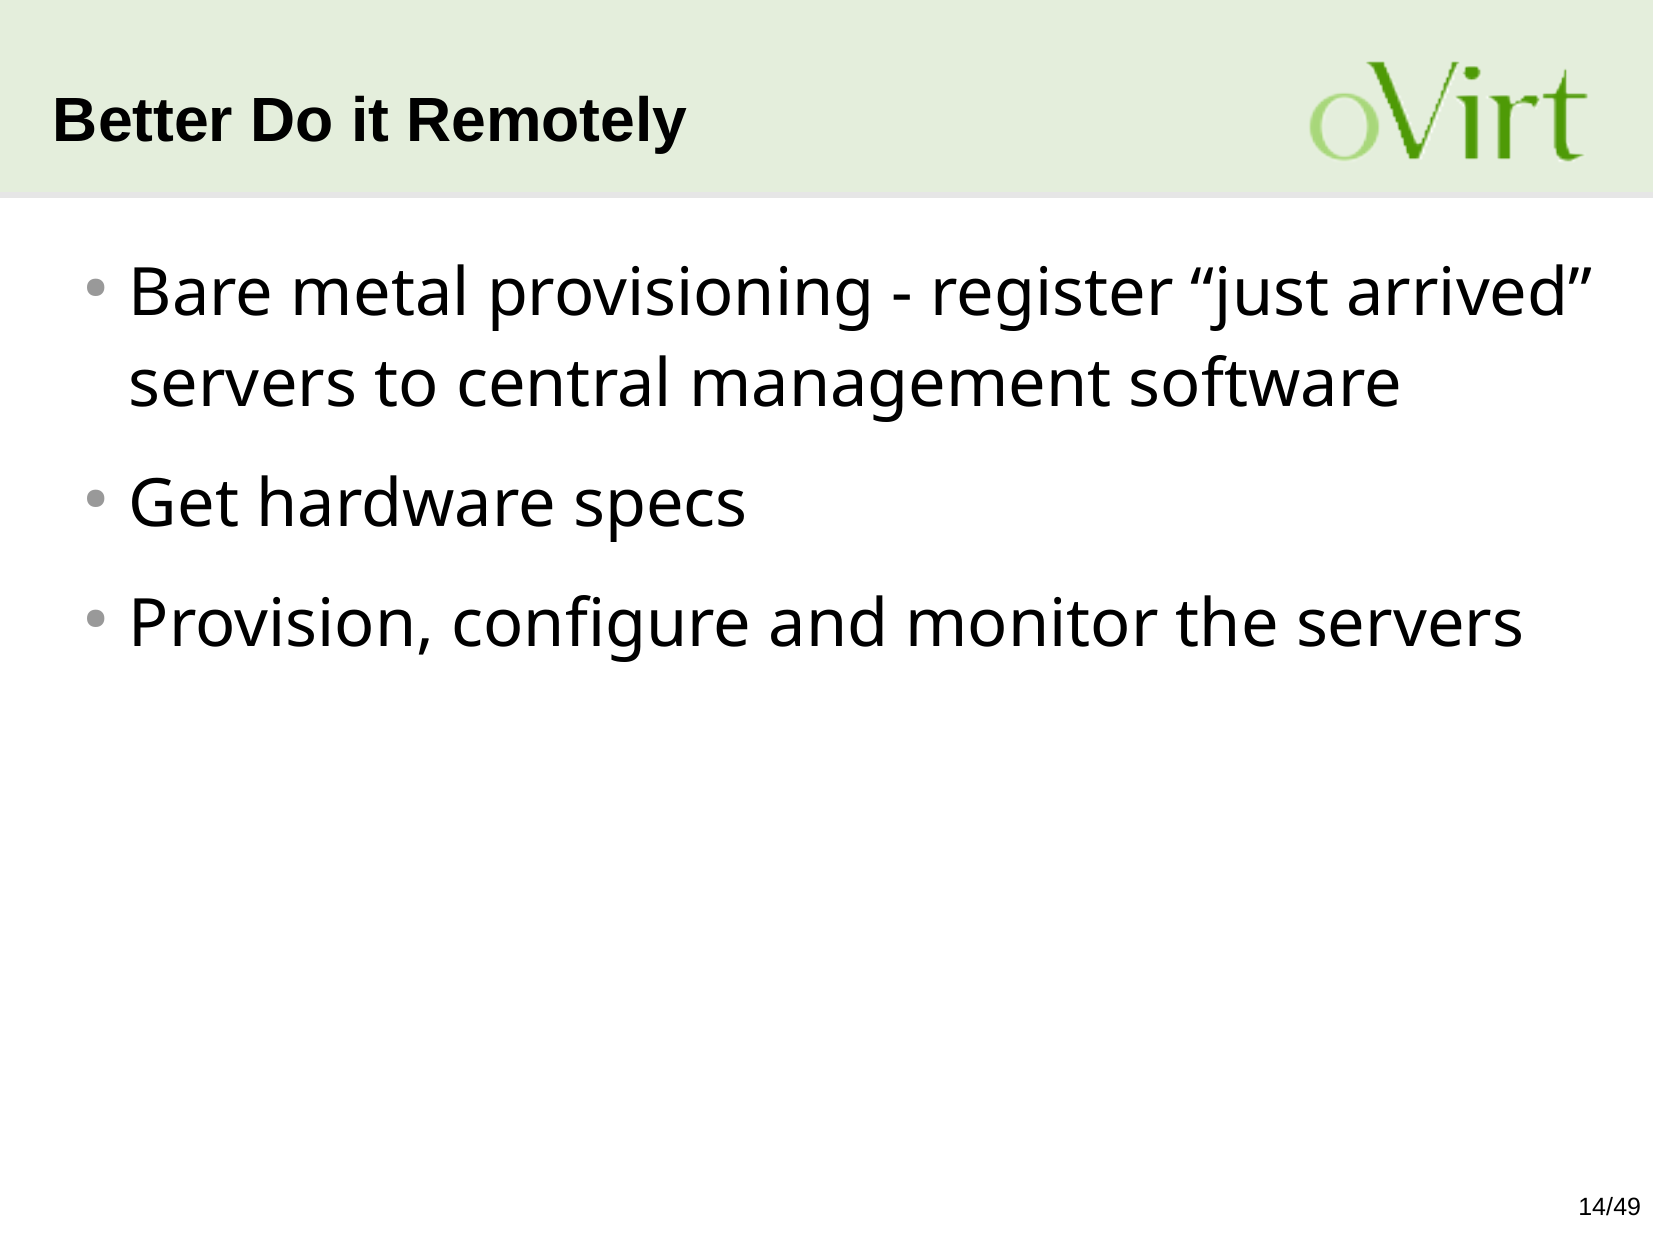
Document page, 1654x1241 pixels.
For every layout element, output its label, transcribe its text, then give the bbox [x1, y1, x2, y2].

list Bare metal provisioning - register “just arrived” servers to central management software Get hardware specs Provision, configure and monitor the servers [69, 197, 1633, 1094]
title Better Do it Remotely [52, 14, 1330, 154]
picture [1289, 36, 1613, 181]
